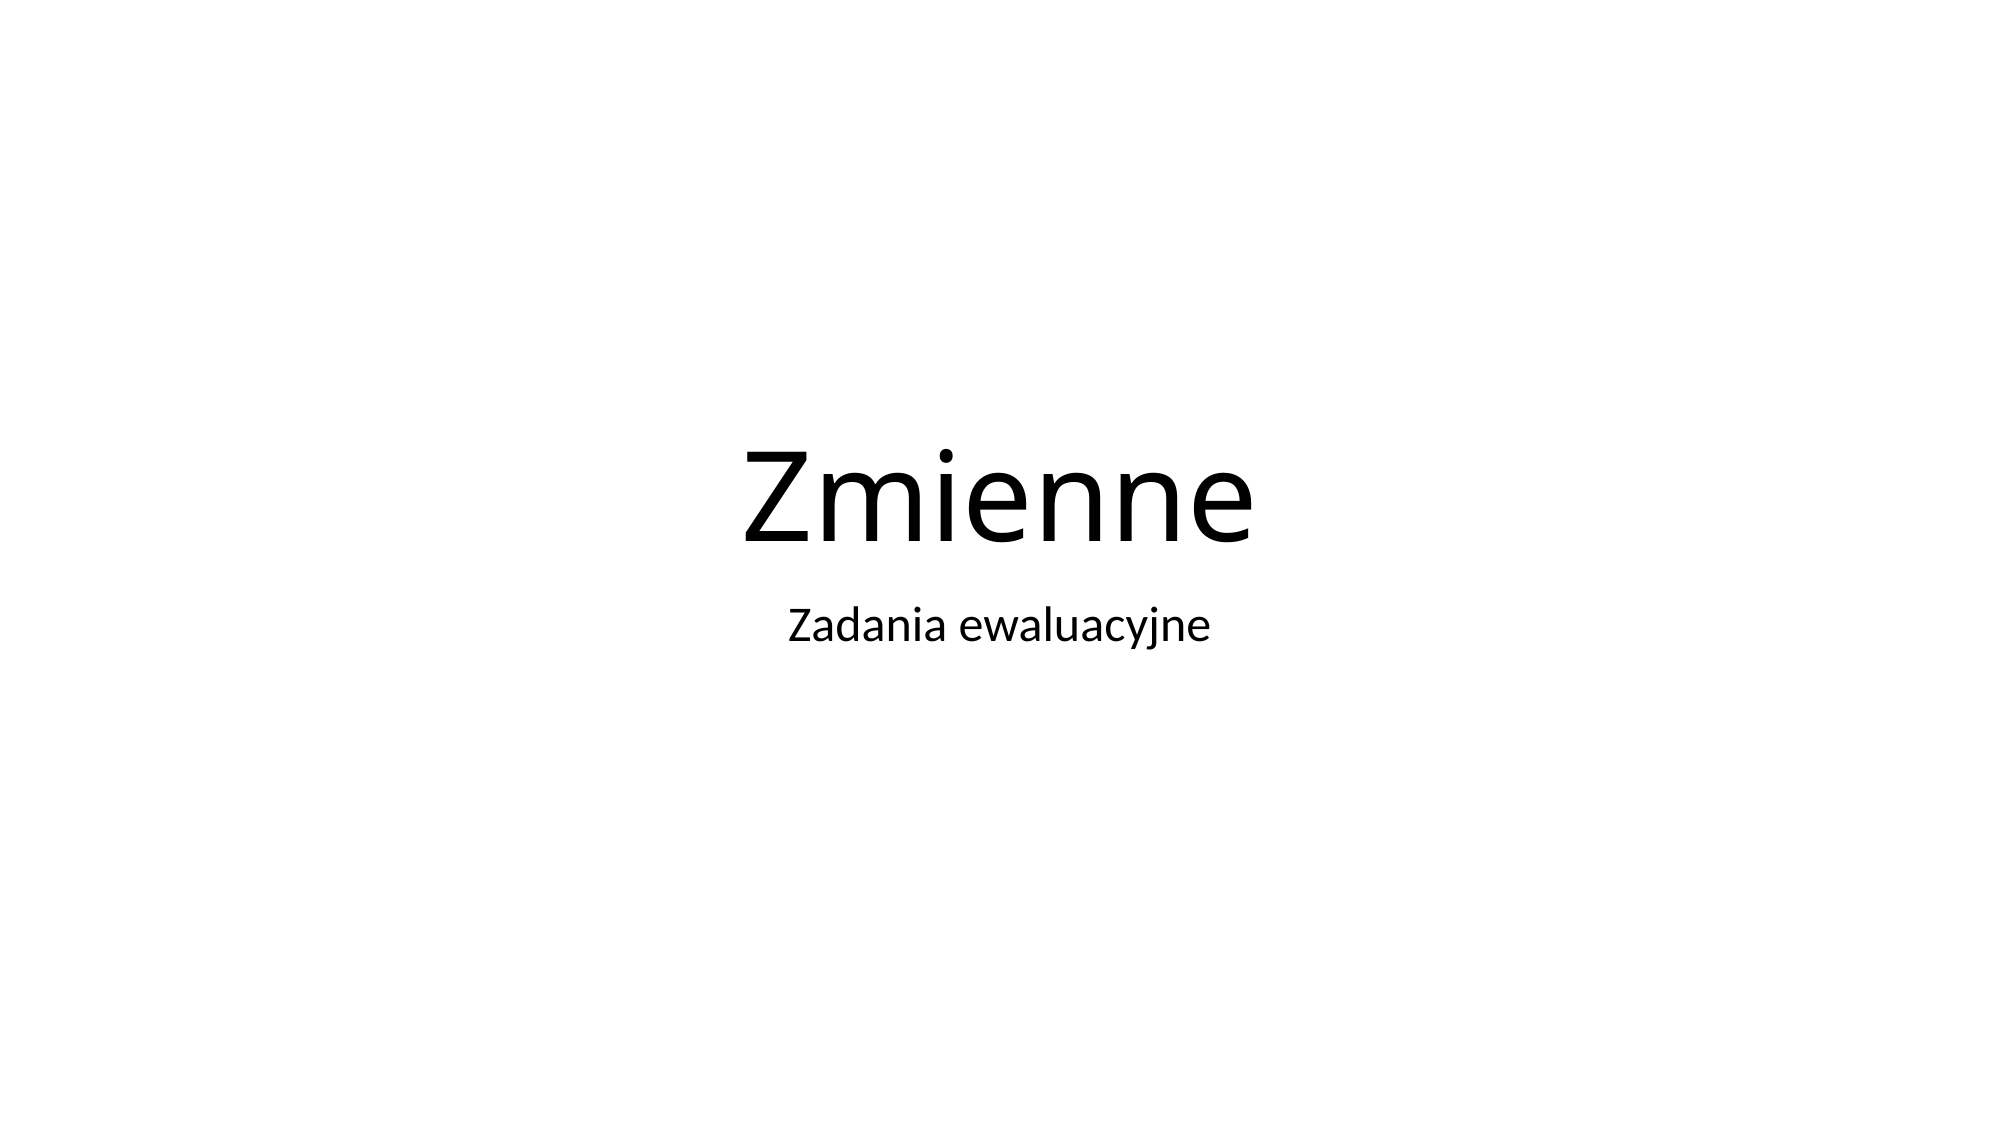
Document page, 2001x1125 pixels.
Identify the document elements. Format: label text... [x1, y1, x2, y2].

subtitle Zadania ewaluacyjne [249, 590, 1750, 863]
title Zmienne [249, 184, 1750, 576]
